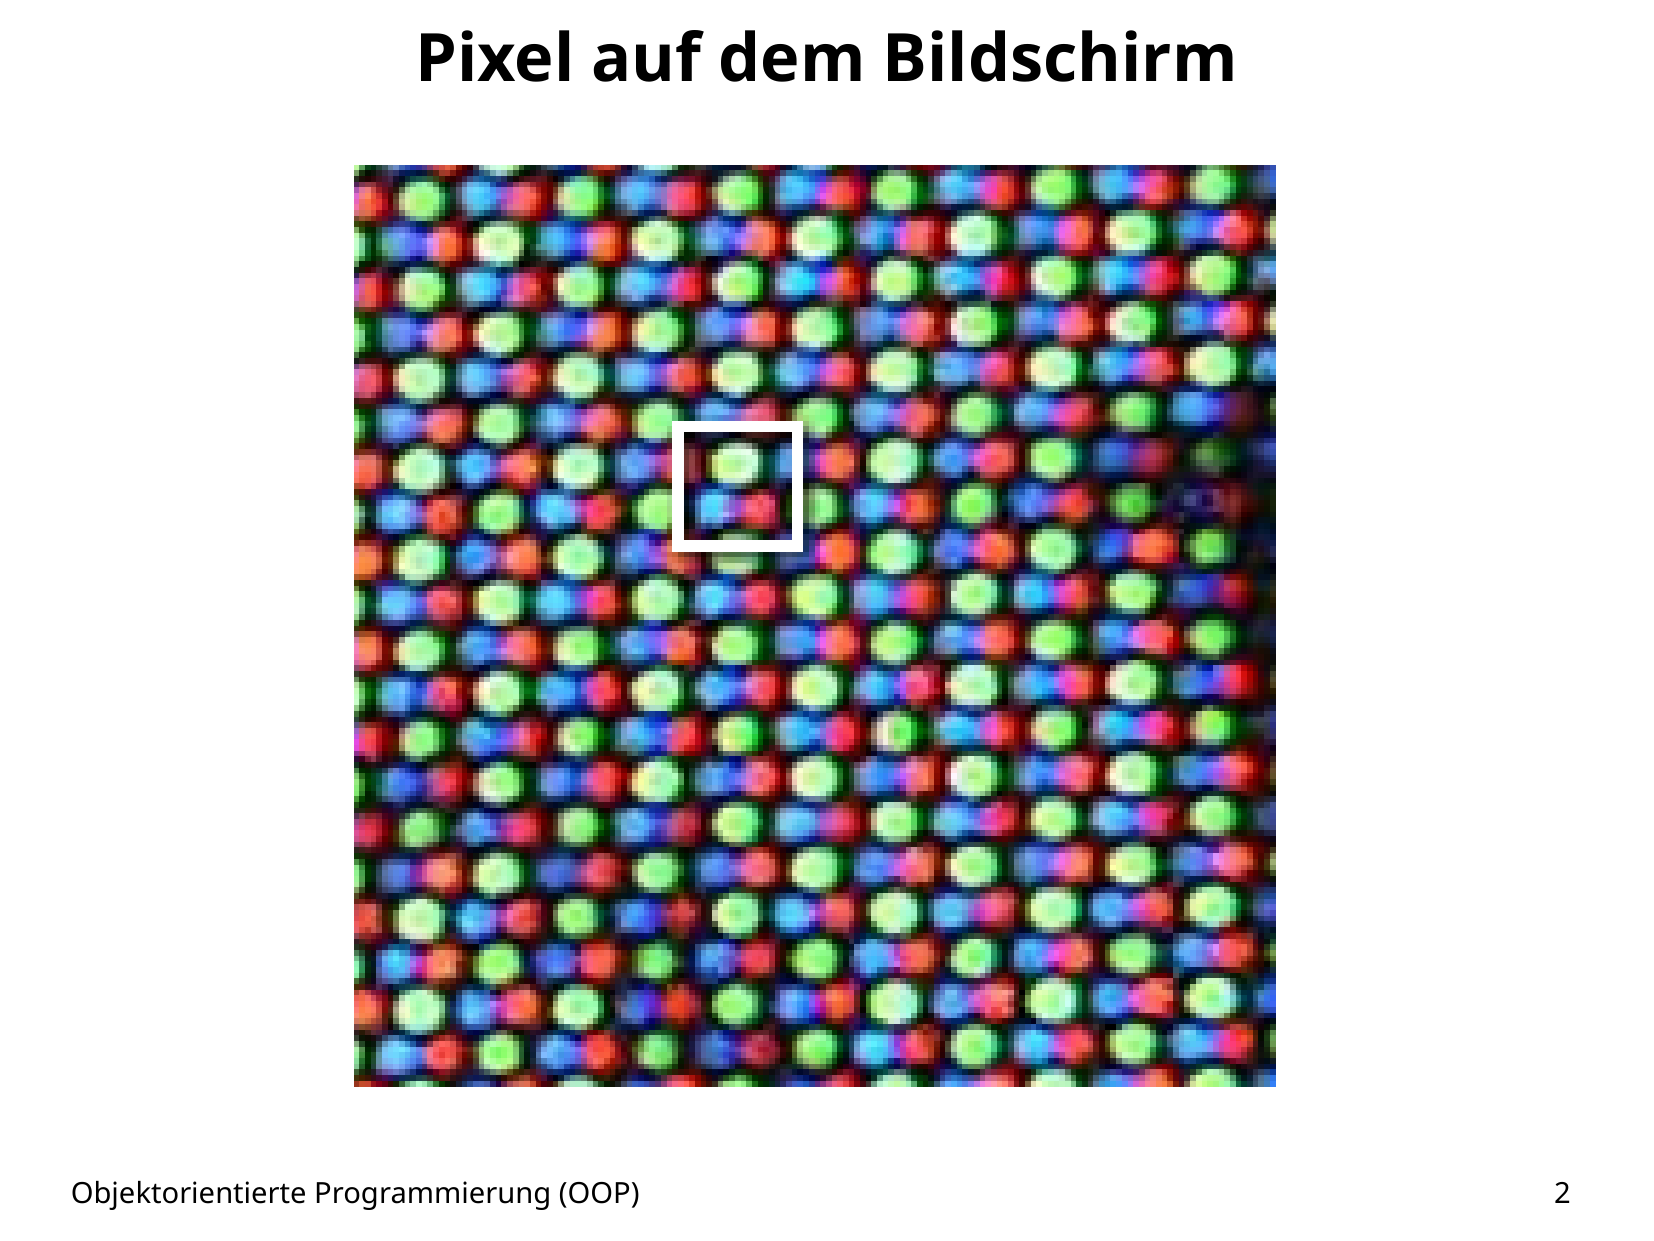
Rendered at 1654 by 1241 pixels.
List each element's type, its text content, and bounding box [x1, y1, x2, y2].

picture [354, 165, 1276, 1087]
title Pixel auf dem Bildschirm [0, 5, 1654, 107]
